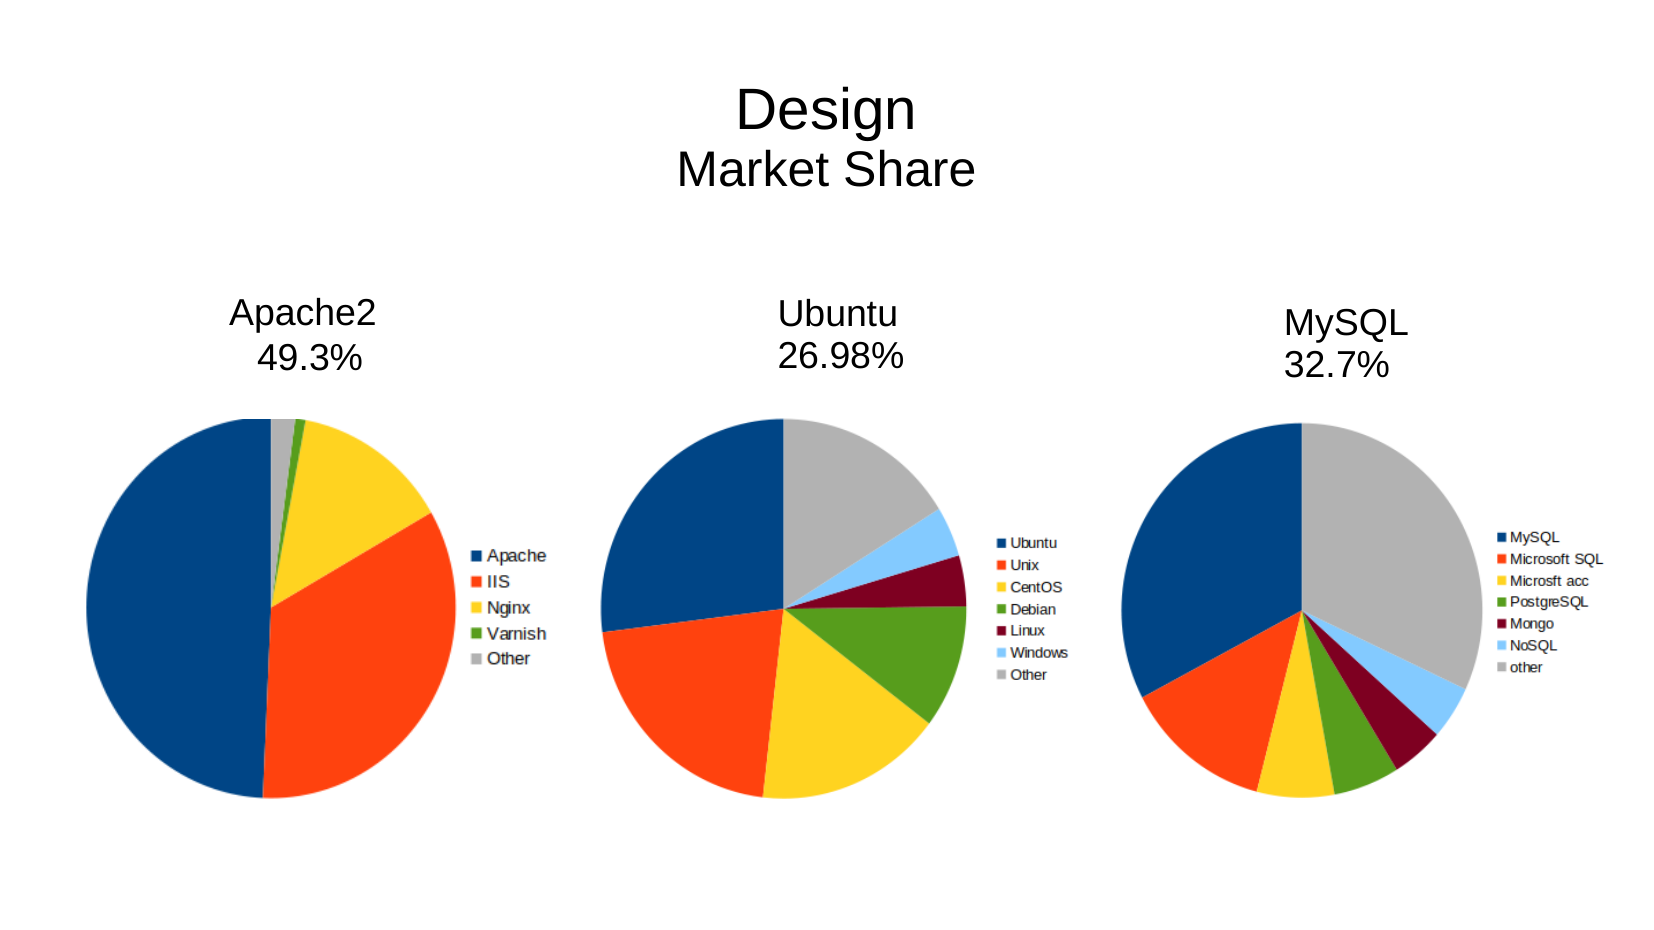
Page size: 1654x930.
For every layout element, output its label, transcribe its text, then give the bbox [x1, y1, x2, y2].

text_box Apache2 [214, 284, 410, 341]
text_box 49.3% [242, 329, 381, 386]
picture [597, 415, 1078, 806]
picture [1113, 420, 1609, 806]
picture [81, 419, 556, 811]
text_box Design Market Share [660, 69, 994, 210]
text_box MySQL 32.7% [1269, 293, 1435, 393]
text_box Ubuntu 26.98% [762, 284, 958, 384]
